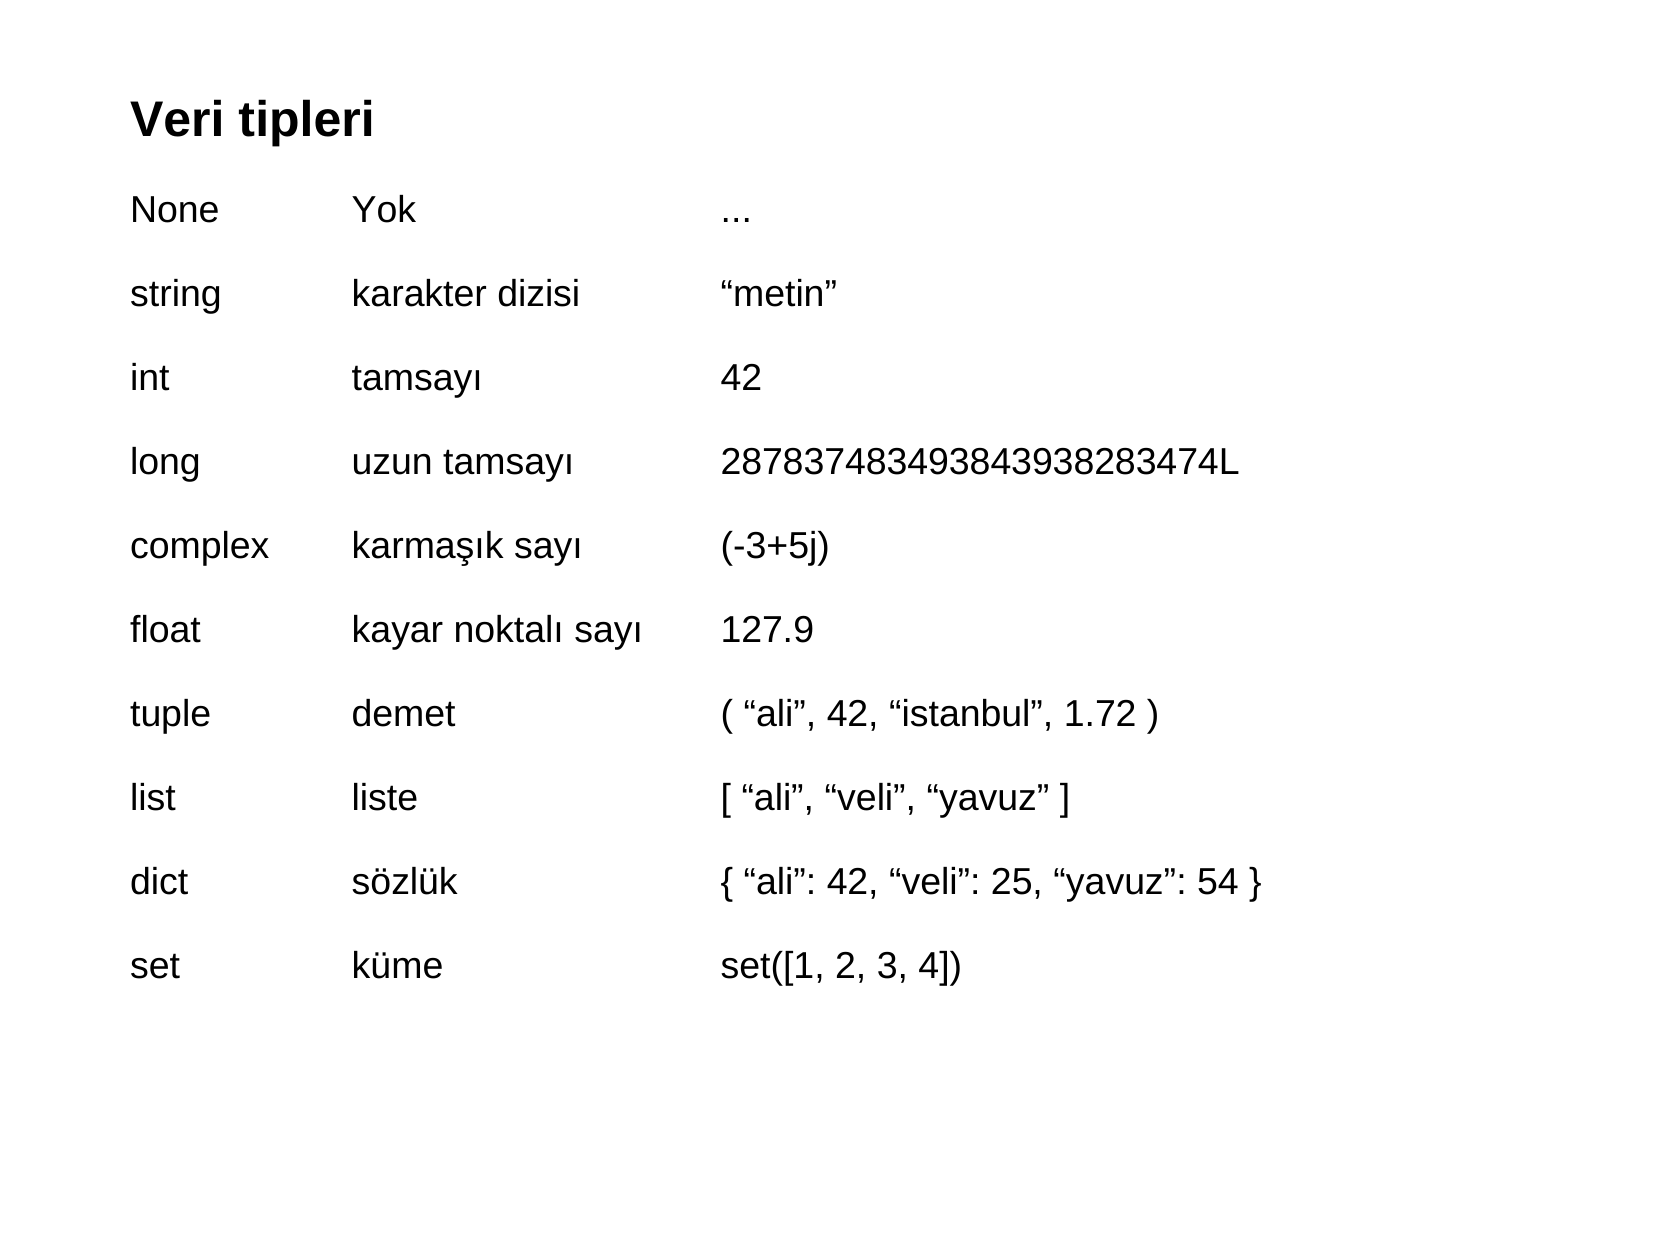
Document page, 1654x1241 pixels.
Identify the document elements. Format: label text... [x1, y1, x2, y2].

text_box Veri tipleri None Yok ... string karakter dizisi “metin” int tamsayı 42 long uzun tamsayı 287837483493843938283474L complex karmaşık sayı (-3+5j) float kayar noktalı sayı 127.9 tuple demet ( “ali”, 42, “istanbul”, 1.72 ) list liste [ “ali”, “veli”, “yavuz” ] dict sözlük { “ali”: 42, “veli”: 25, “yavuz”: 54 } set küme set([1, 2, 3, 4]) [115, 83, 1536, 1185]
